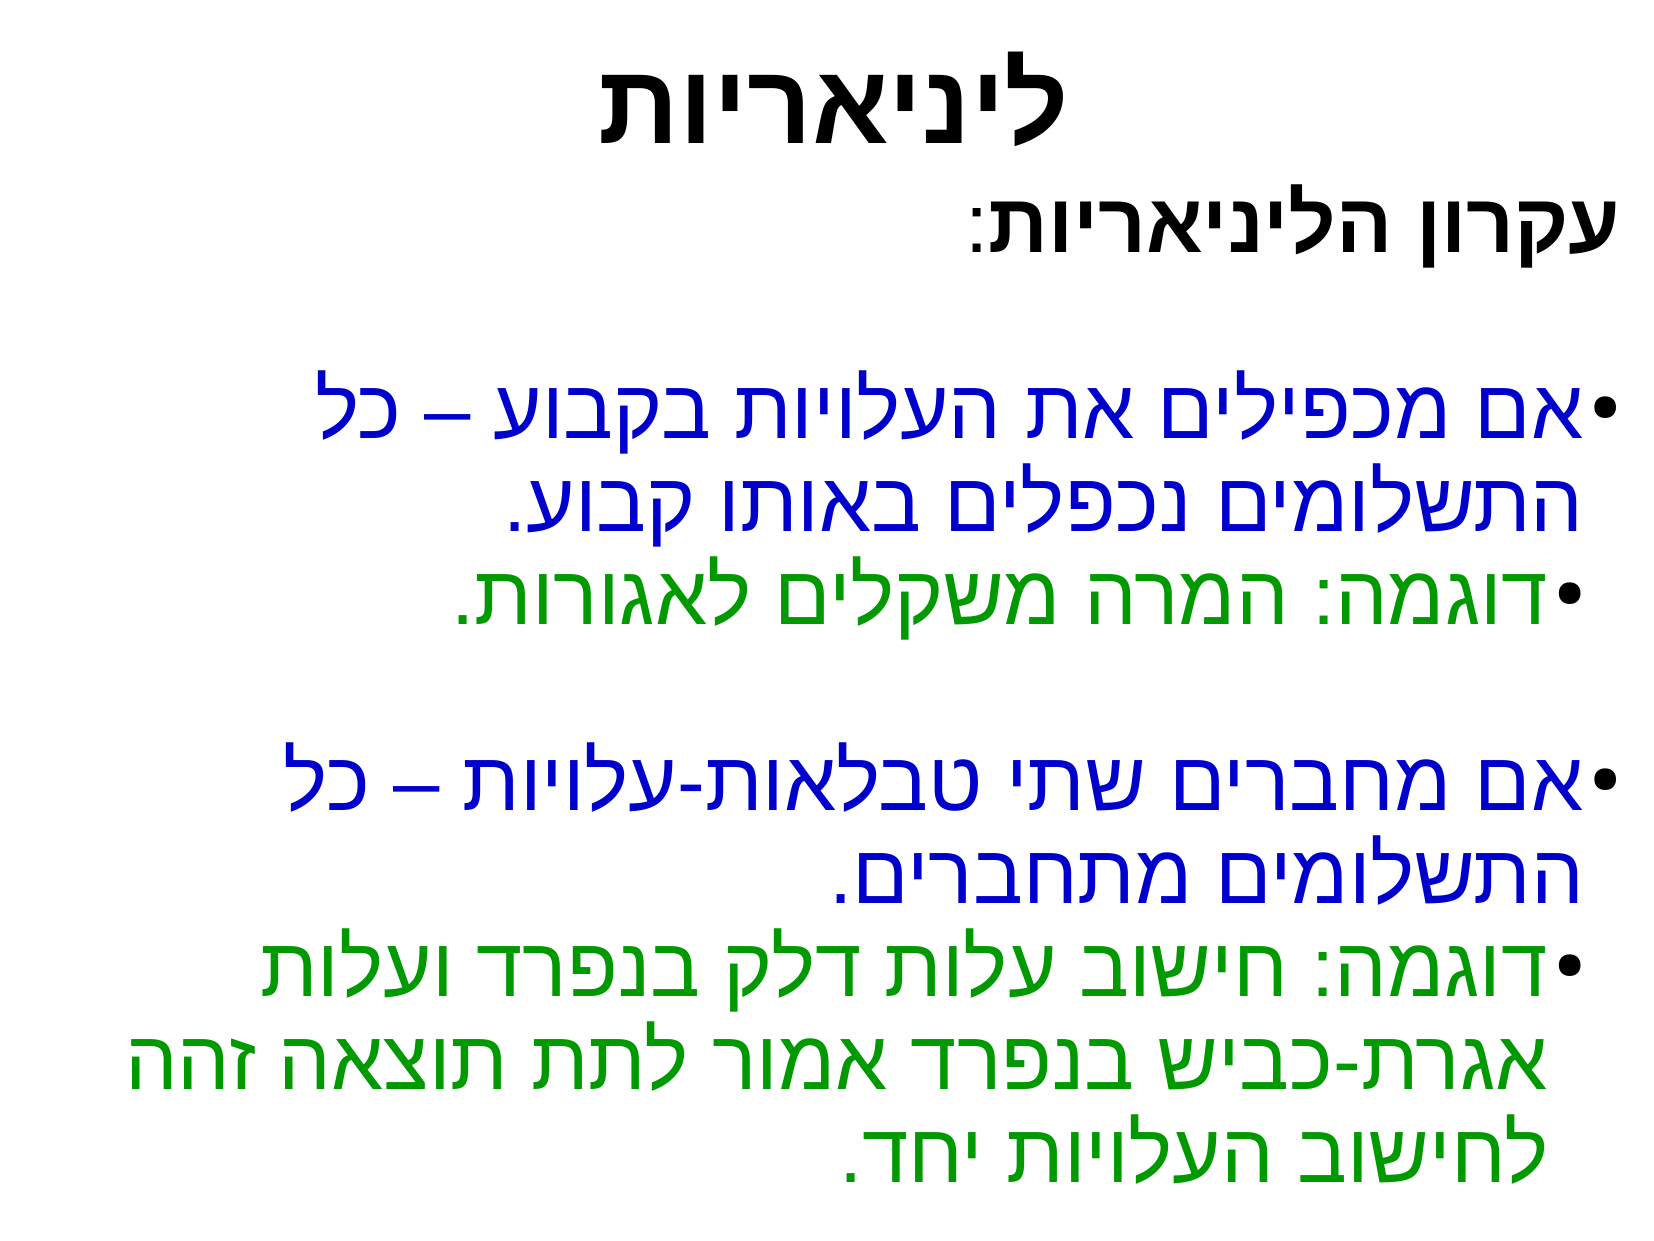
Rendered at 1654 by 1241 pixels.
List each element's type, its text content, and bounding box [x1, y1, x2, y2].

text_box עקרון הליניאריות: אם מכפילים את העלויות בקבוע – כל התשלומים נכפלים באותו קבוע. דוגמה: המרה משקלים לאגורות. אם מחברים שתי טבלאות-עלויות – כל התשלומים מתחברים. דוגמה: חישוב עלות דלק בנפרד ועלות אגרת-כביש בנפרד אמור לתת תוצאה זהה לחישוב העלויות יחד. [15, 169, 1636, 1208]
title ליניאריות [15, 0, 1654, 215]
